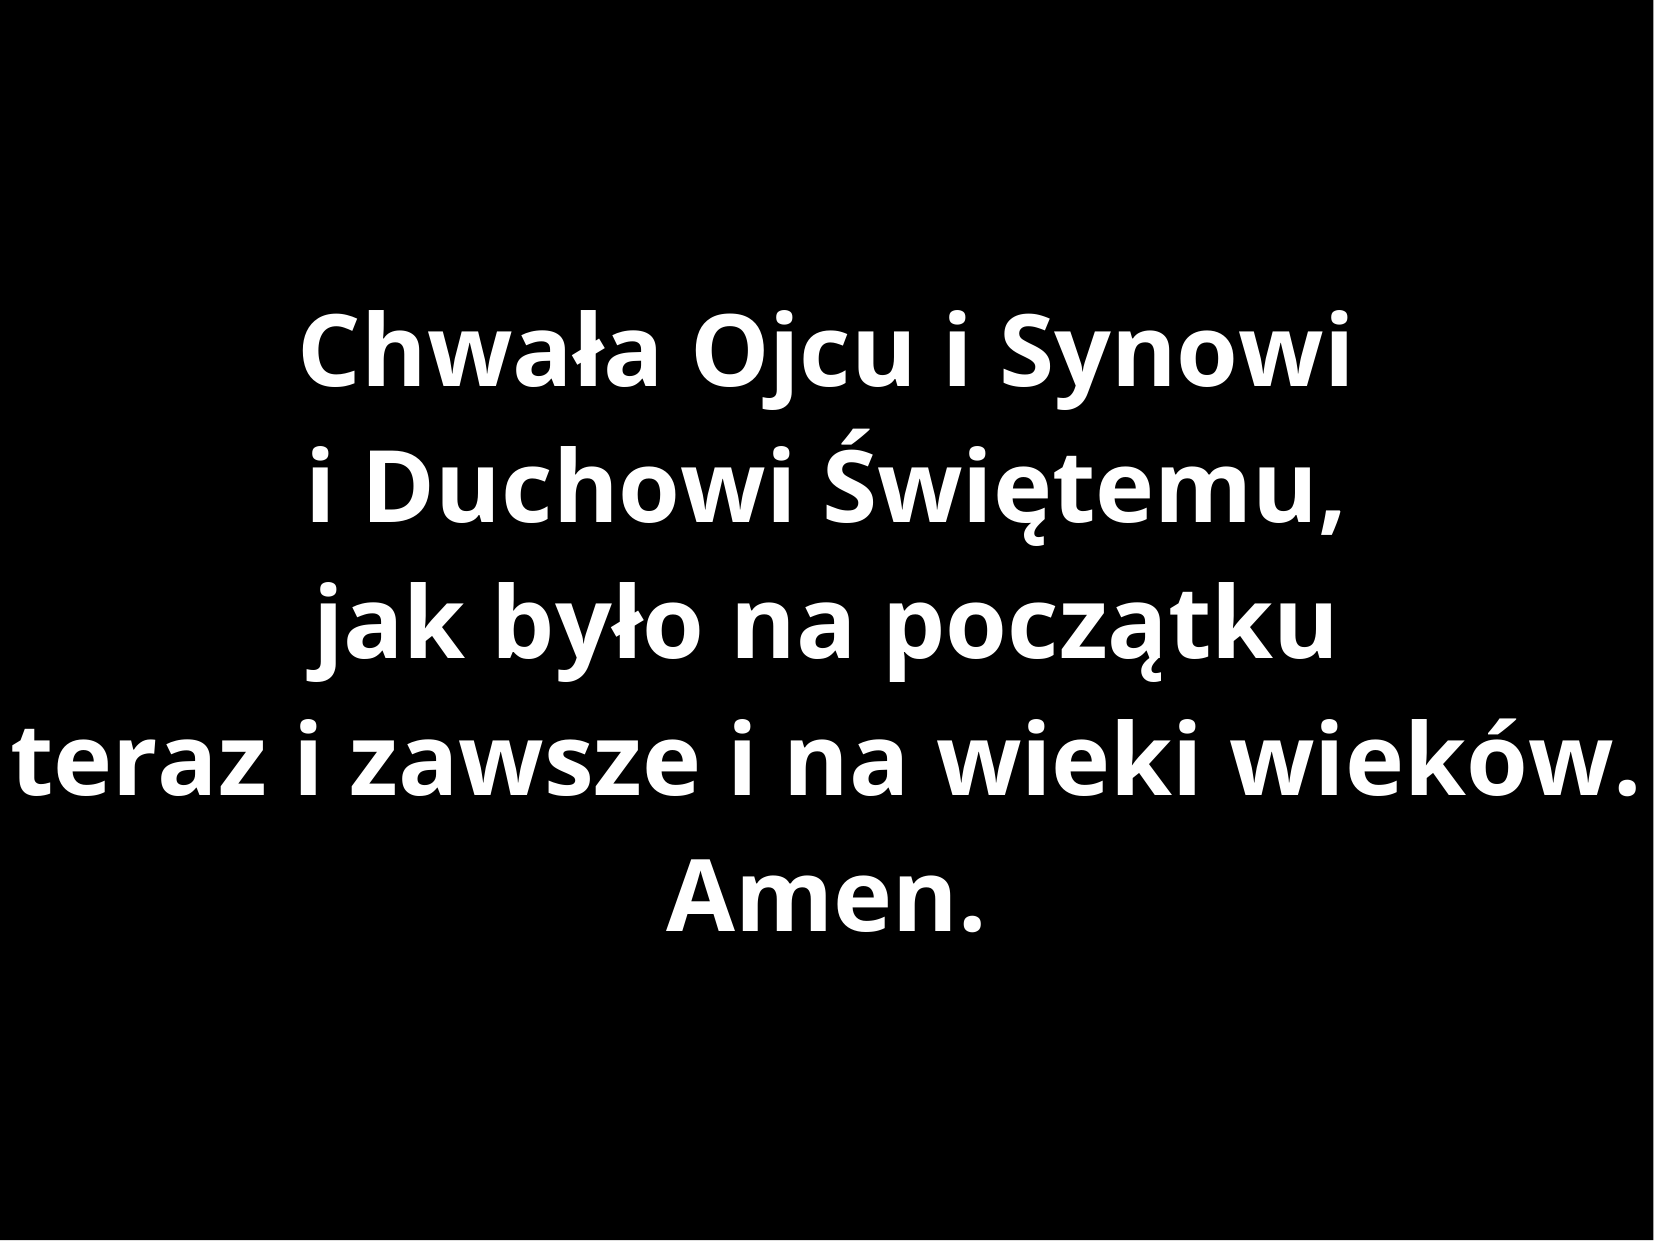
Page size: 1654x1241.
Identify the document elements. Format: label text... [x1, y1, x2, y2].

title Chwała Ojcu i Synowi i Duchowi Świętemu, jak było na początku teraz i zawsze i na wieki wieków. Amen. [0, 0, 1654, 1241]
